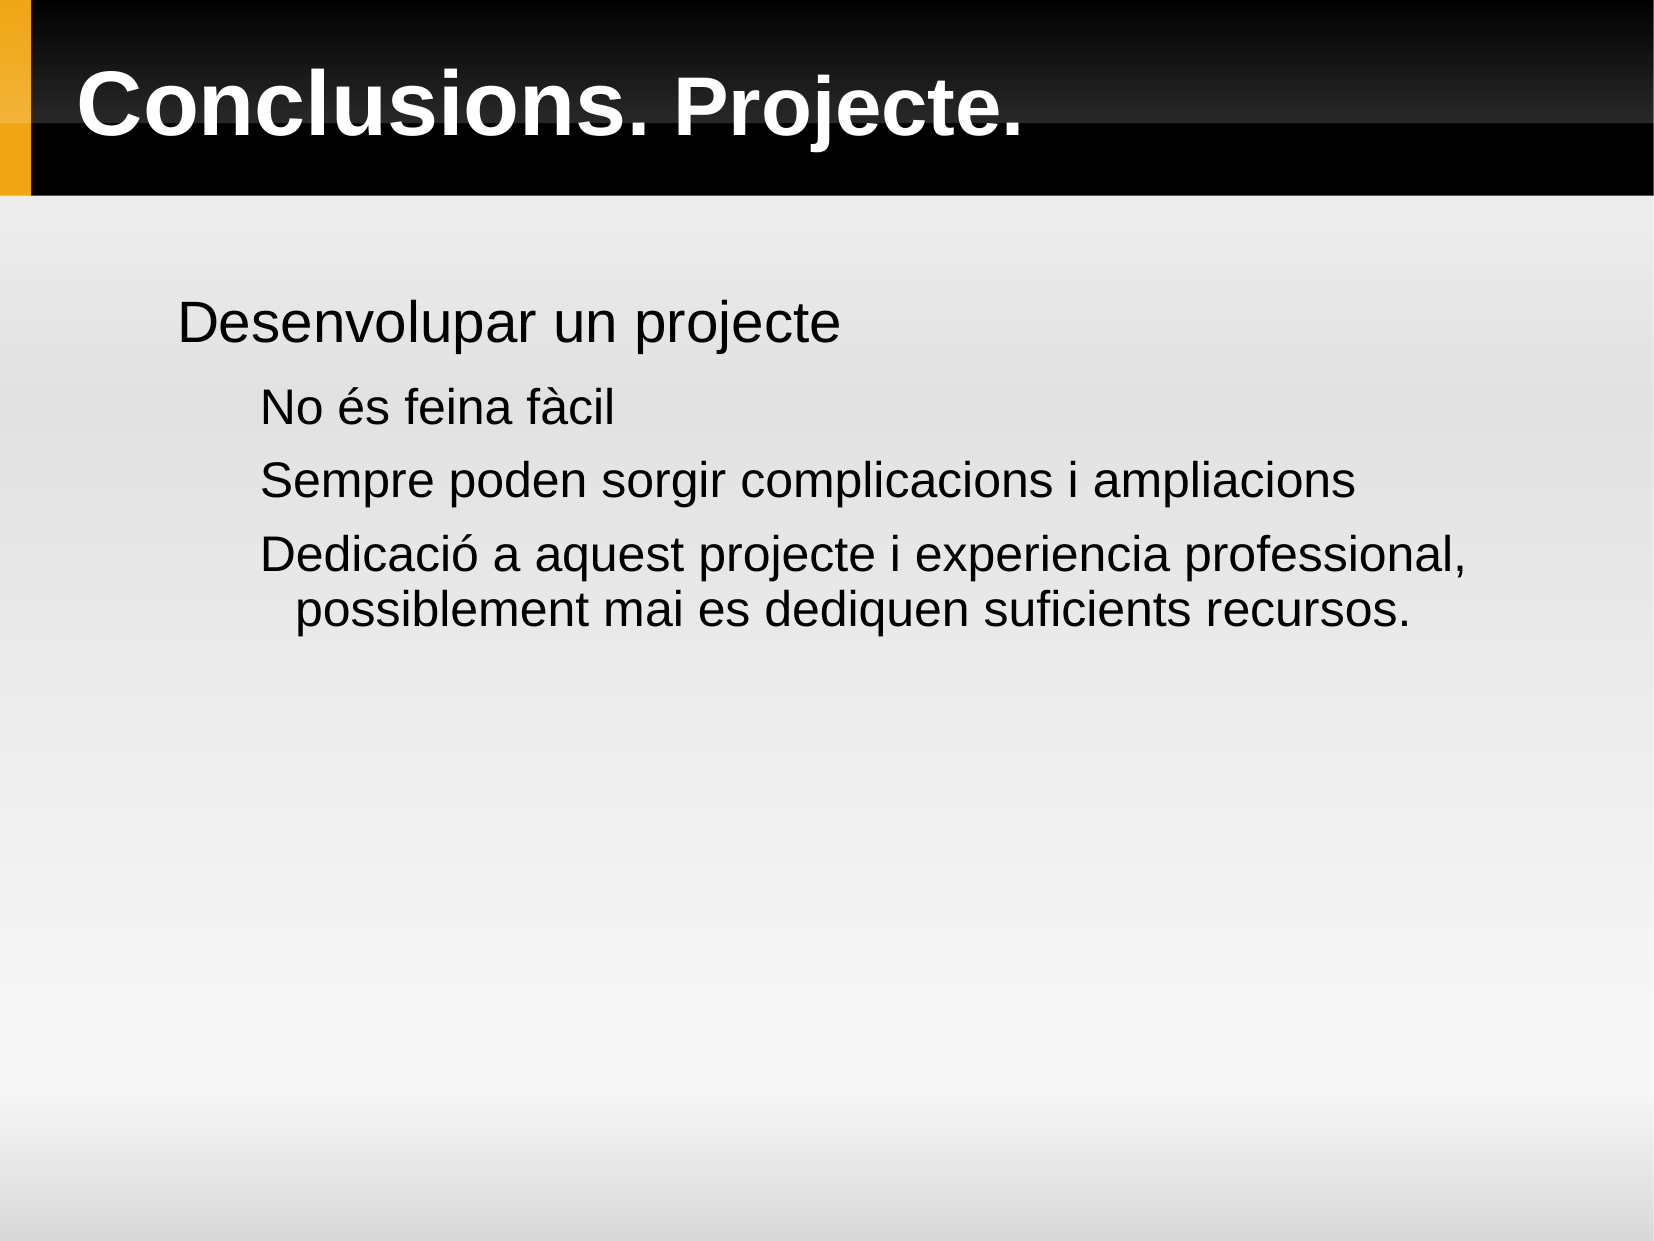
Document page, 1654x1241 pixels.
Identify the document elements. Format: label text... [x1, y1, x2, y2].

list Desenvolupar un projecte No és feina fàcil Sempre poden sorgir complicacions i ampliacions Dedicació a aquest projecte i experiencia professional, possiblement mai es dediquen suficients recursos. [82, 290, 1571, 1109]
picture [0, 0, 1654, 1241]
title Conclusions. Projecte. [76, 0, 1565, 208]
